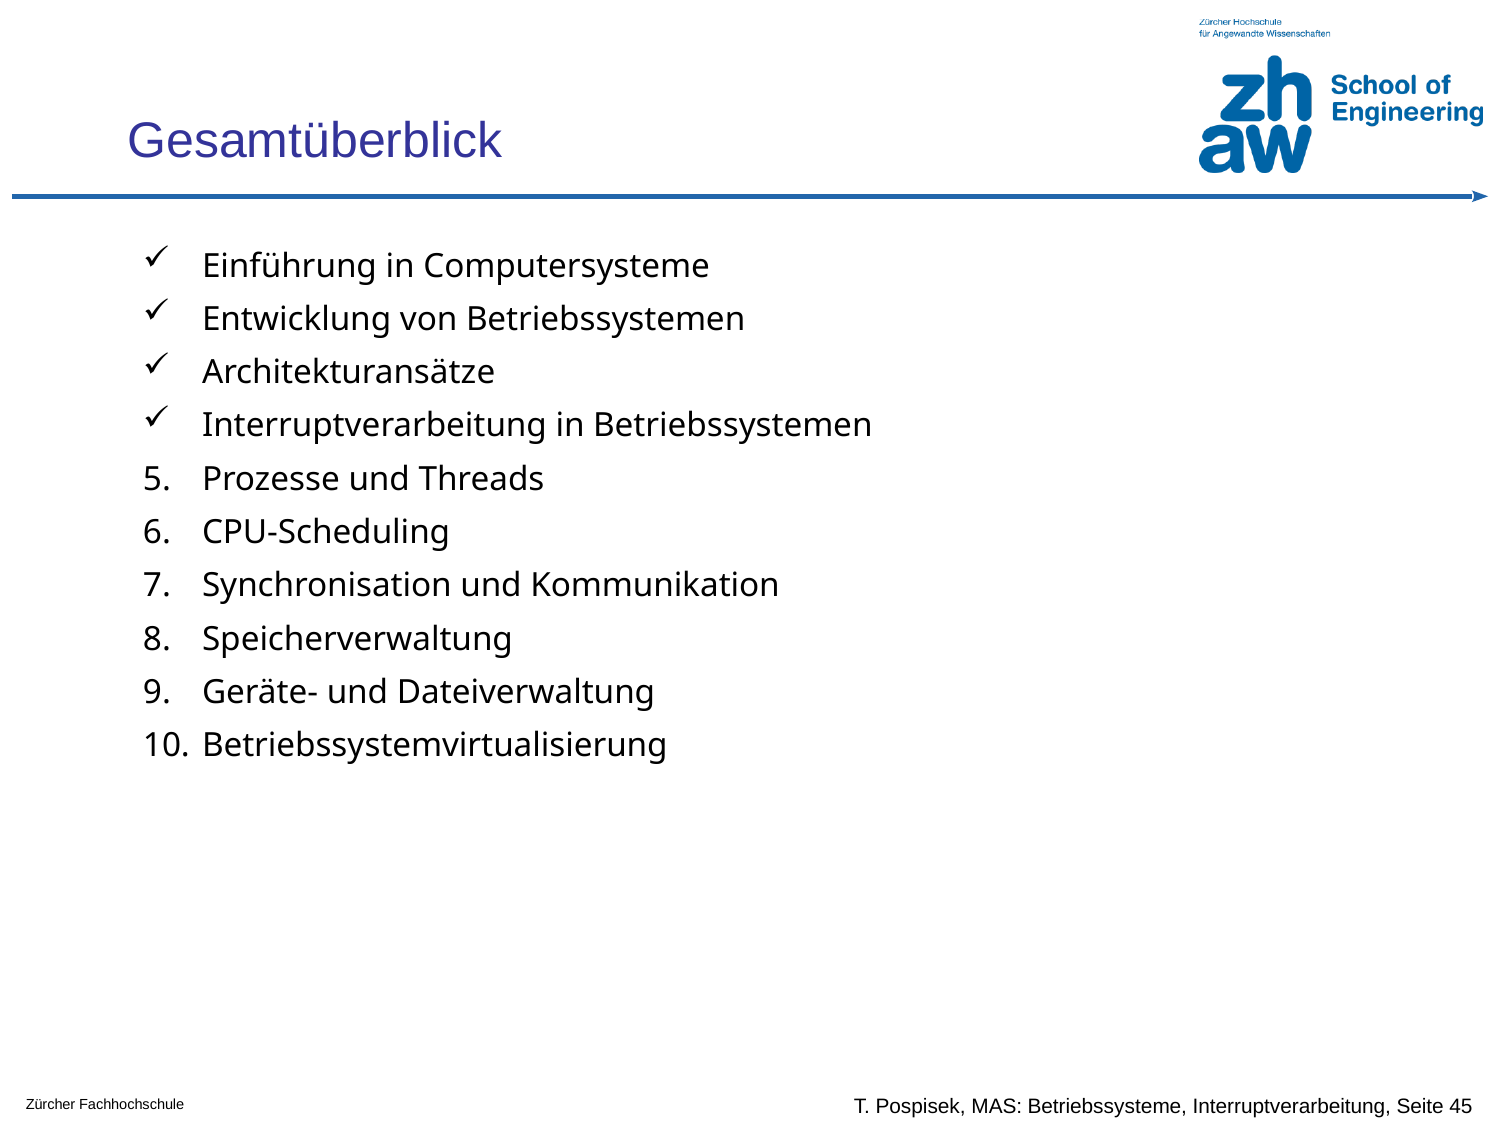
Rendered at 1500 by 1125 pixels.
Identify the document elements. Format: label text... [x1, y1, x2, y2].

picture [1199, 19, 1483, 173]
title Gesamtüberblick [112, 50, 1391, 175]
text_box Einführung in Computersysteme Entwicklung von Betriebssystemen Architekturansätze Interruptverarbeitung in Betriebssystemen Prozesse und Threads CPU-Scheduling Synchronisation und Kommunikation Speicherverwaltung Geräte- und Dateiverwaltung Betriebssystemvirtualisierung [128, 236, 1341, 1012]
